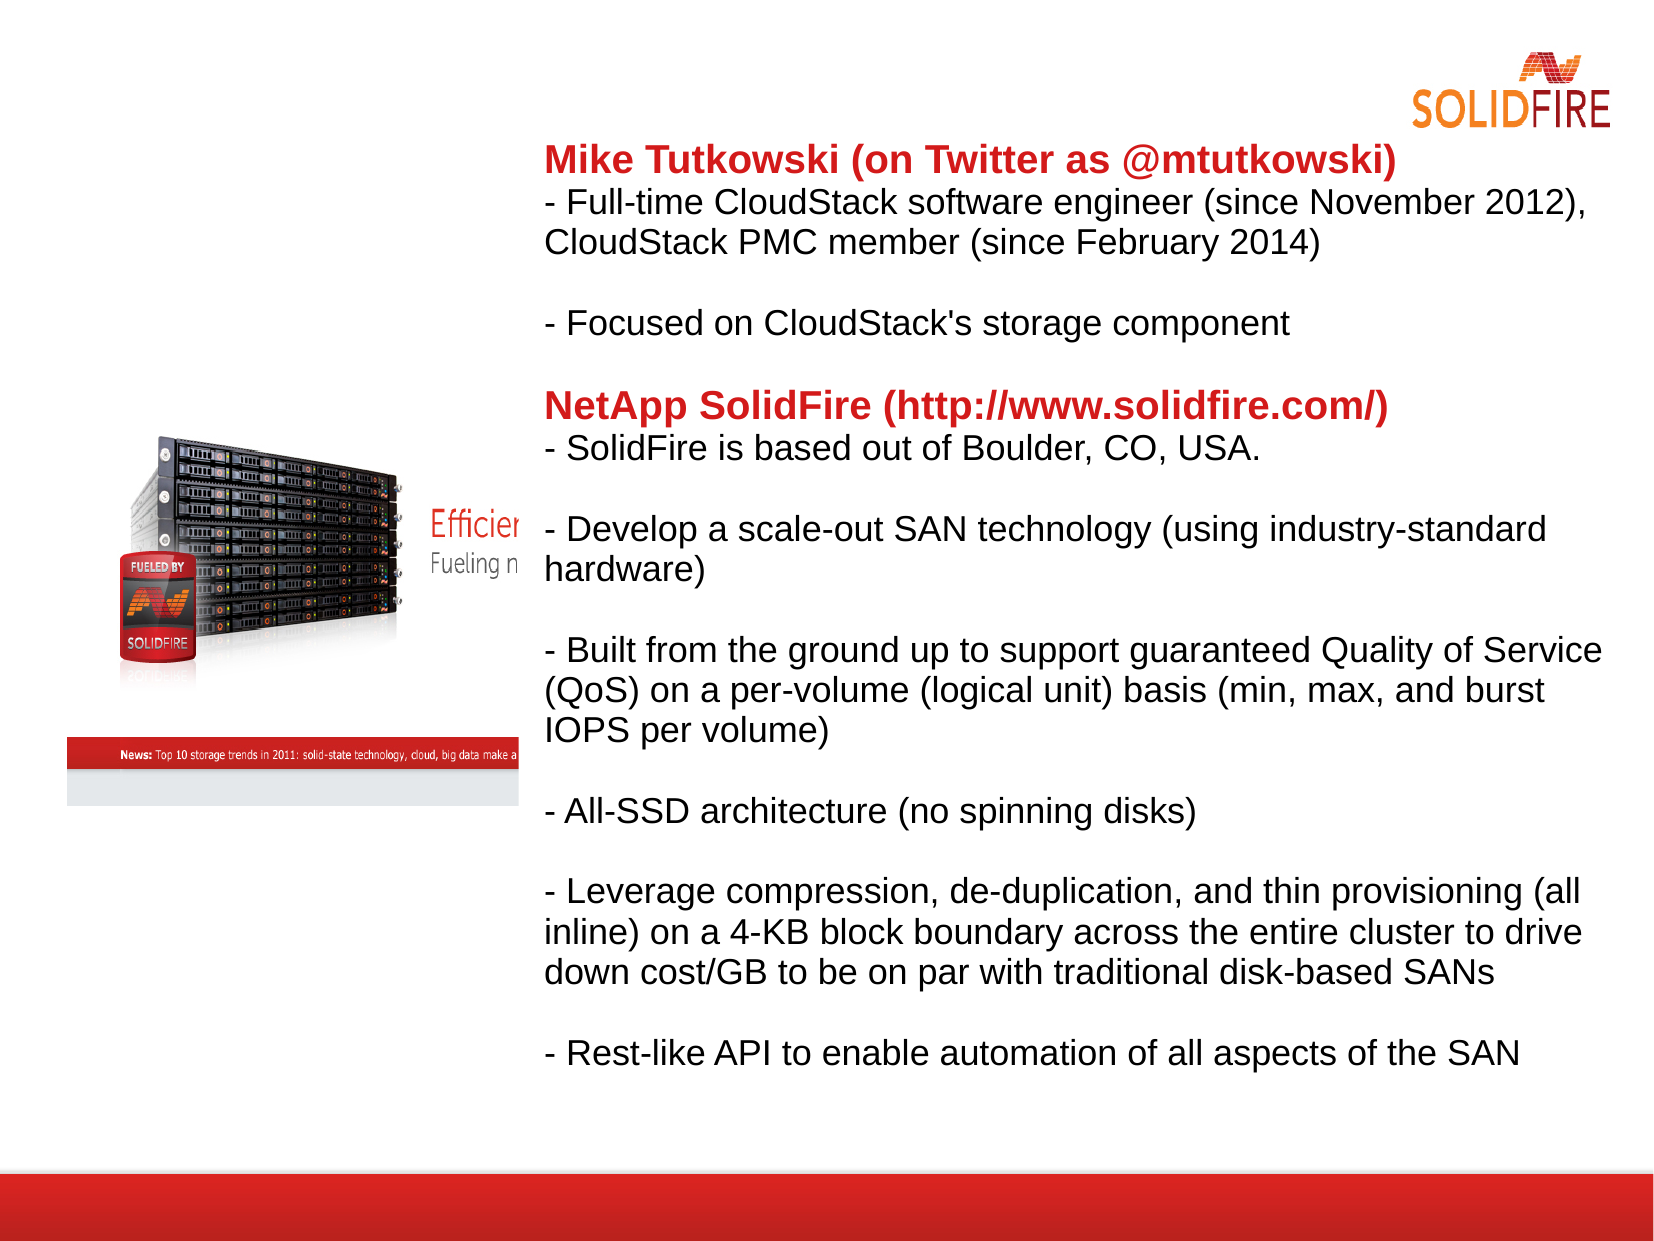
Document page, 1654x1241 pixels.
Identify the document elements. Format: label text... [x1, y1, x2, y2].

title Mike Tutkowski (on Twitter as @mtutkowski) - Full-time CloudStack software engineer (since November 2012), CloudStack PMC member (since February 2014) - Focused on CloudStack's storage component NetApp SolidFire (http://www.solidfire.com/) - SolidFire is based out of Boulder, CO, USA. - Develop a scale-out SAN technology (using industry-standard hardware) - Built from the ground up to support guaranteed Quality of Service (QoS) on a per-volume (logical unit) basis (min, max, and burst IOPS per volume) - All-SSD architecture (no spinning disks) - Leverage compression, de-duplication, and thin provisioning (all inline) on a 4-KB block boundary across the entire cluster to drive down cost/GB to be on par with traditional disk-based SANs - Rest-like API to enable automation of all aspects of the SAN [529, 110, 1621, 1081]
picture [0, 1, 1654, 1241]
